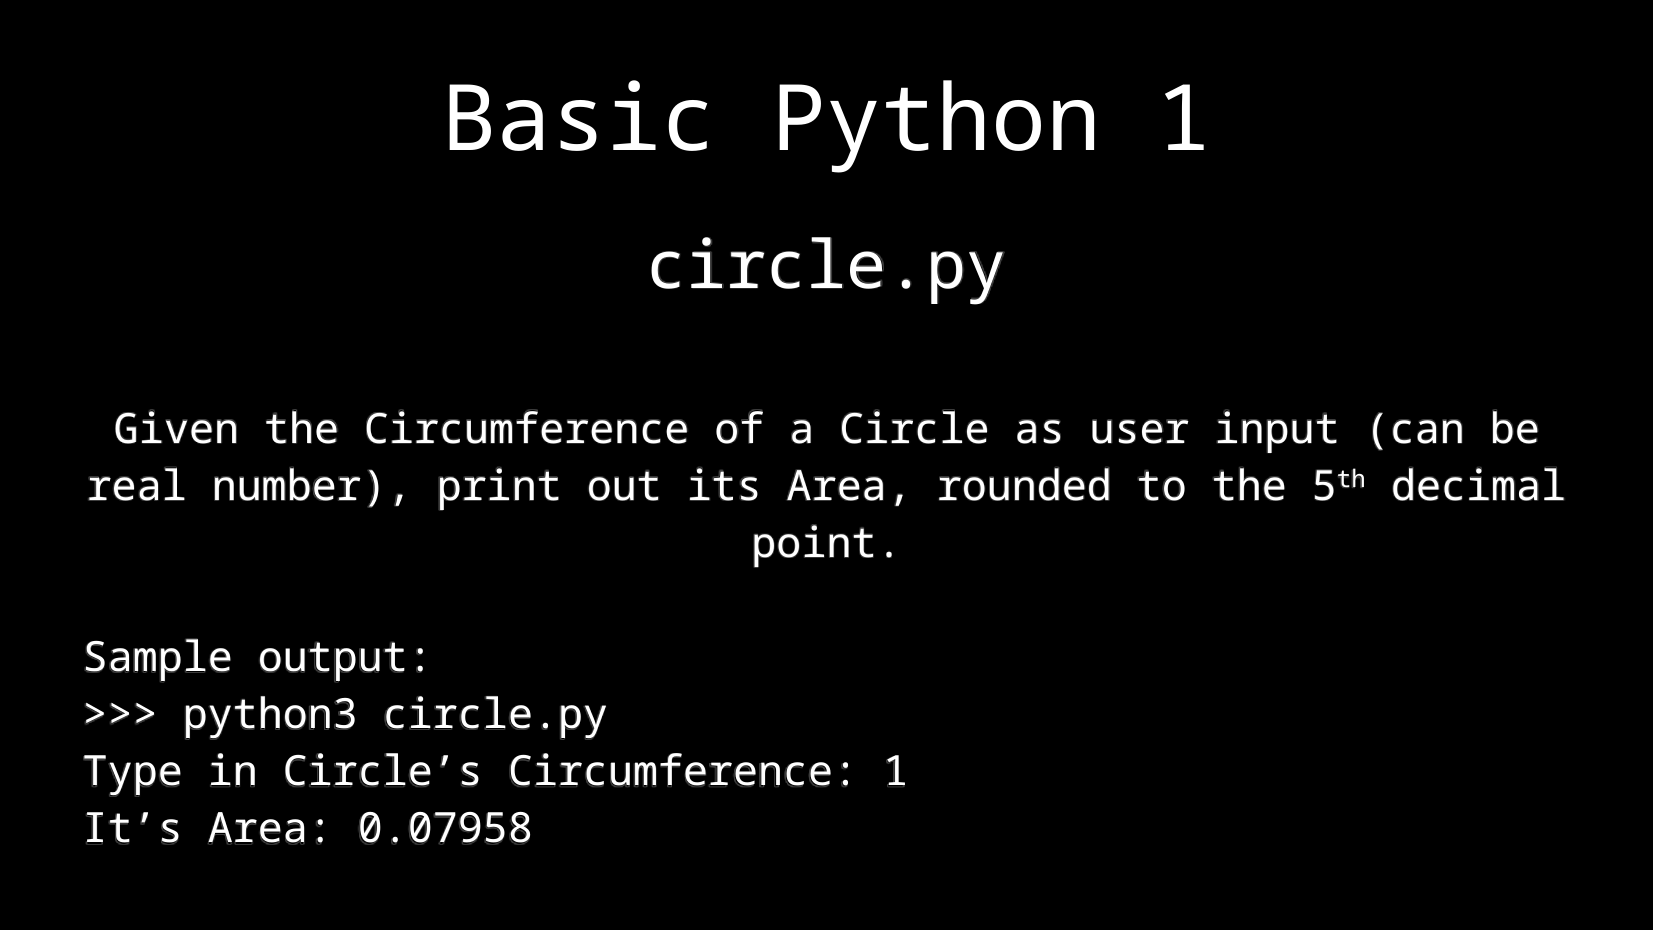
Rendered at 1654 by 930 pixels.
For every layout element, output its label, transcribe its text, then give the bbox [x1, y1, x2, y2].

title Basic Python 1 [82, 37, 1571, 193]
subtitle circle.py Given the Circumference of a Circle as user input (can be real number), print out its Area, rounded to the 5th decimal point. Sample output: >>> python3 circle.py Type in Circle’s Circumference: 1 It’s Area: 0.07958 [82, 217, 1571, 871]
